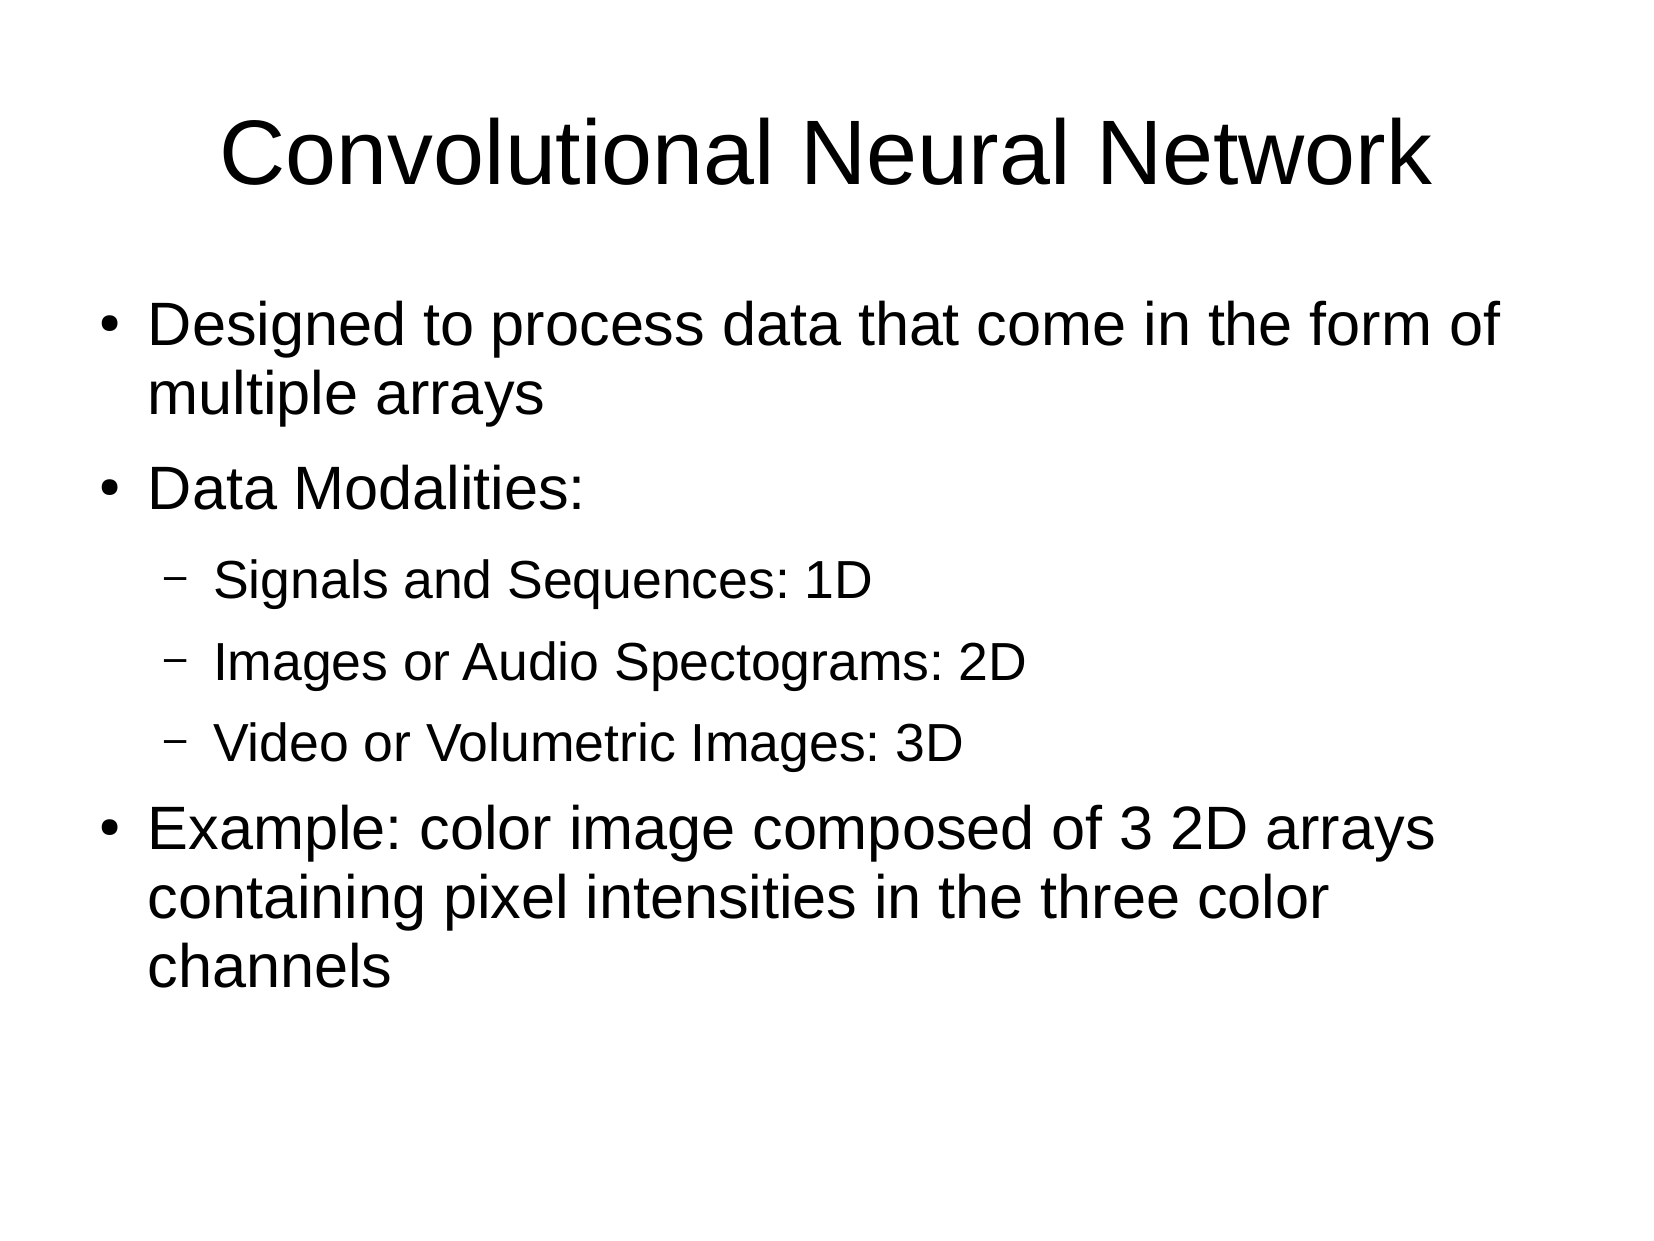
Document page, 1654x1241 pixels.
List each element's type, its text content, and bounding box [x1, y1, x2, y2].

list Designed to process data that come in the form of multiple arrays Data Modalities: Signals and Sequences: 1D Images or Audio Spectograms: 2D Video or Volumetric Images: 3D Example: color image composed of 3 2D arrays containing pixel intensities in the three color channels [82, 290, 1571, 1010]
title Convolutional Neural Network [82, 49, 1571, 257]
